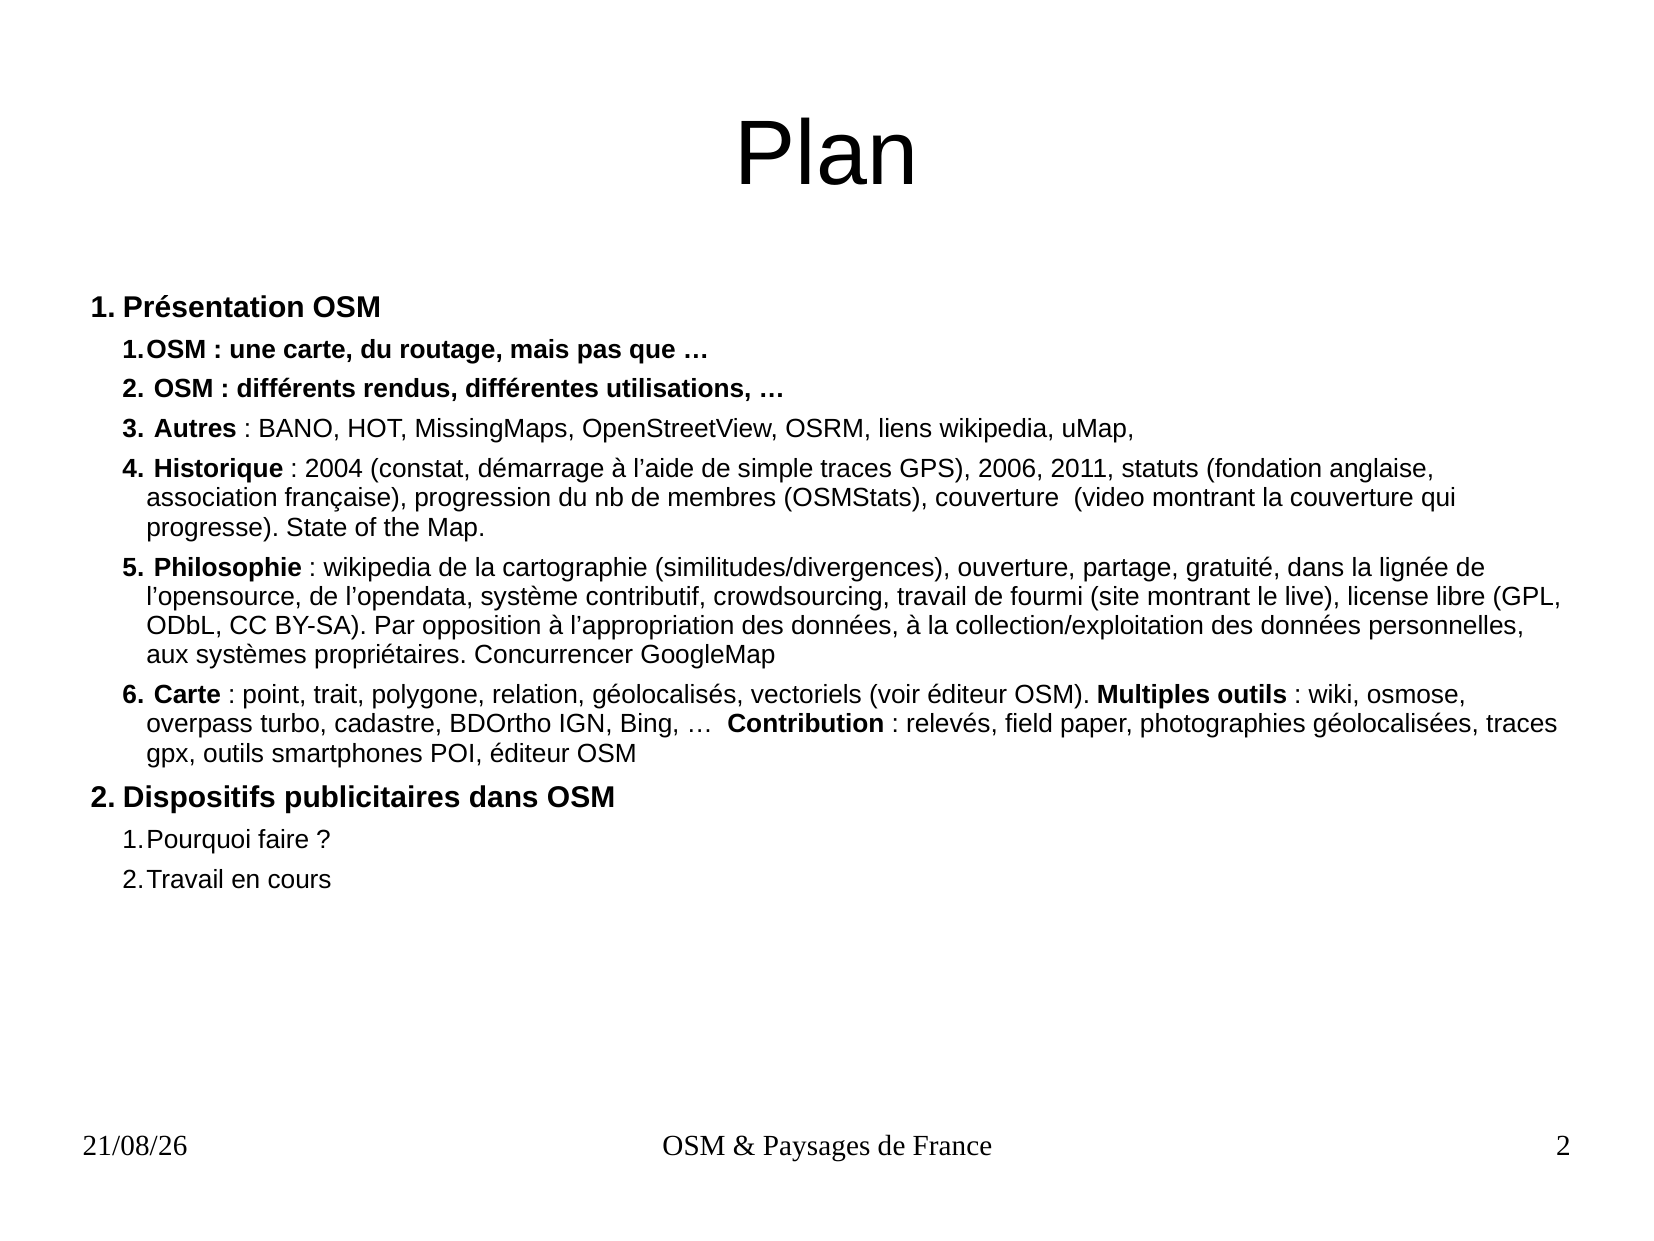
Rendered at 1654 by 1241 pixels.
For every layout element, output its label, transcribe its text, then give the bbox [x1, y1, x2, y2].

list Présentation OSM OSM : une carte, du routage, mais pas que … OSM : différents rendus, différentes utilisations, … Autres : BANO, HOT, MissingMaps, OpenStreetView, OSRM, liens wikipedia, uMap, Historique : 2004 (constat, démarrage à l’aide de simple traces GPS), 2006, 2011, statuts (fondation anglaise, association française), progression du nb de membres (OSMStats), couverture (video montrant la couverture qui progresse). State of the Map. Philosophie : wikipedia de la cartographie (similitudes/divergences), ouverture, partage, gratuité, dans la lignée de l’opensource, de l’opendata, système contributif, crowdsourcing, travail de fourmi (site montrant le live), license libre (GPL, ODbL, CC BY-SA). Par opposition à l’appropriation des données, à la collection/exploitation des données personnelles, aux systèmes propriétaires. Concurrencer GoogleMap Carte : point, trait, polygone, relation, géolocalisés, vectoriels (voir éditeur OSM). Multiples outils : wiki, osmose, overpass turbo, cadastre, BDOrtho IGN, Bing, … Contribution : relevés, field paper, photographies géolocalisées, traces gpx, outils smartphones POI, éditeur OSM Dispositifs publicitaires dans OSM Pourquoi faire ? Travail en cours [82, 290, 1571, 991]
title Plan [82, 49, 1571, 257]
